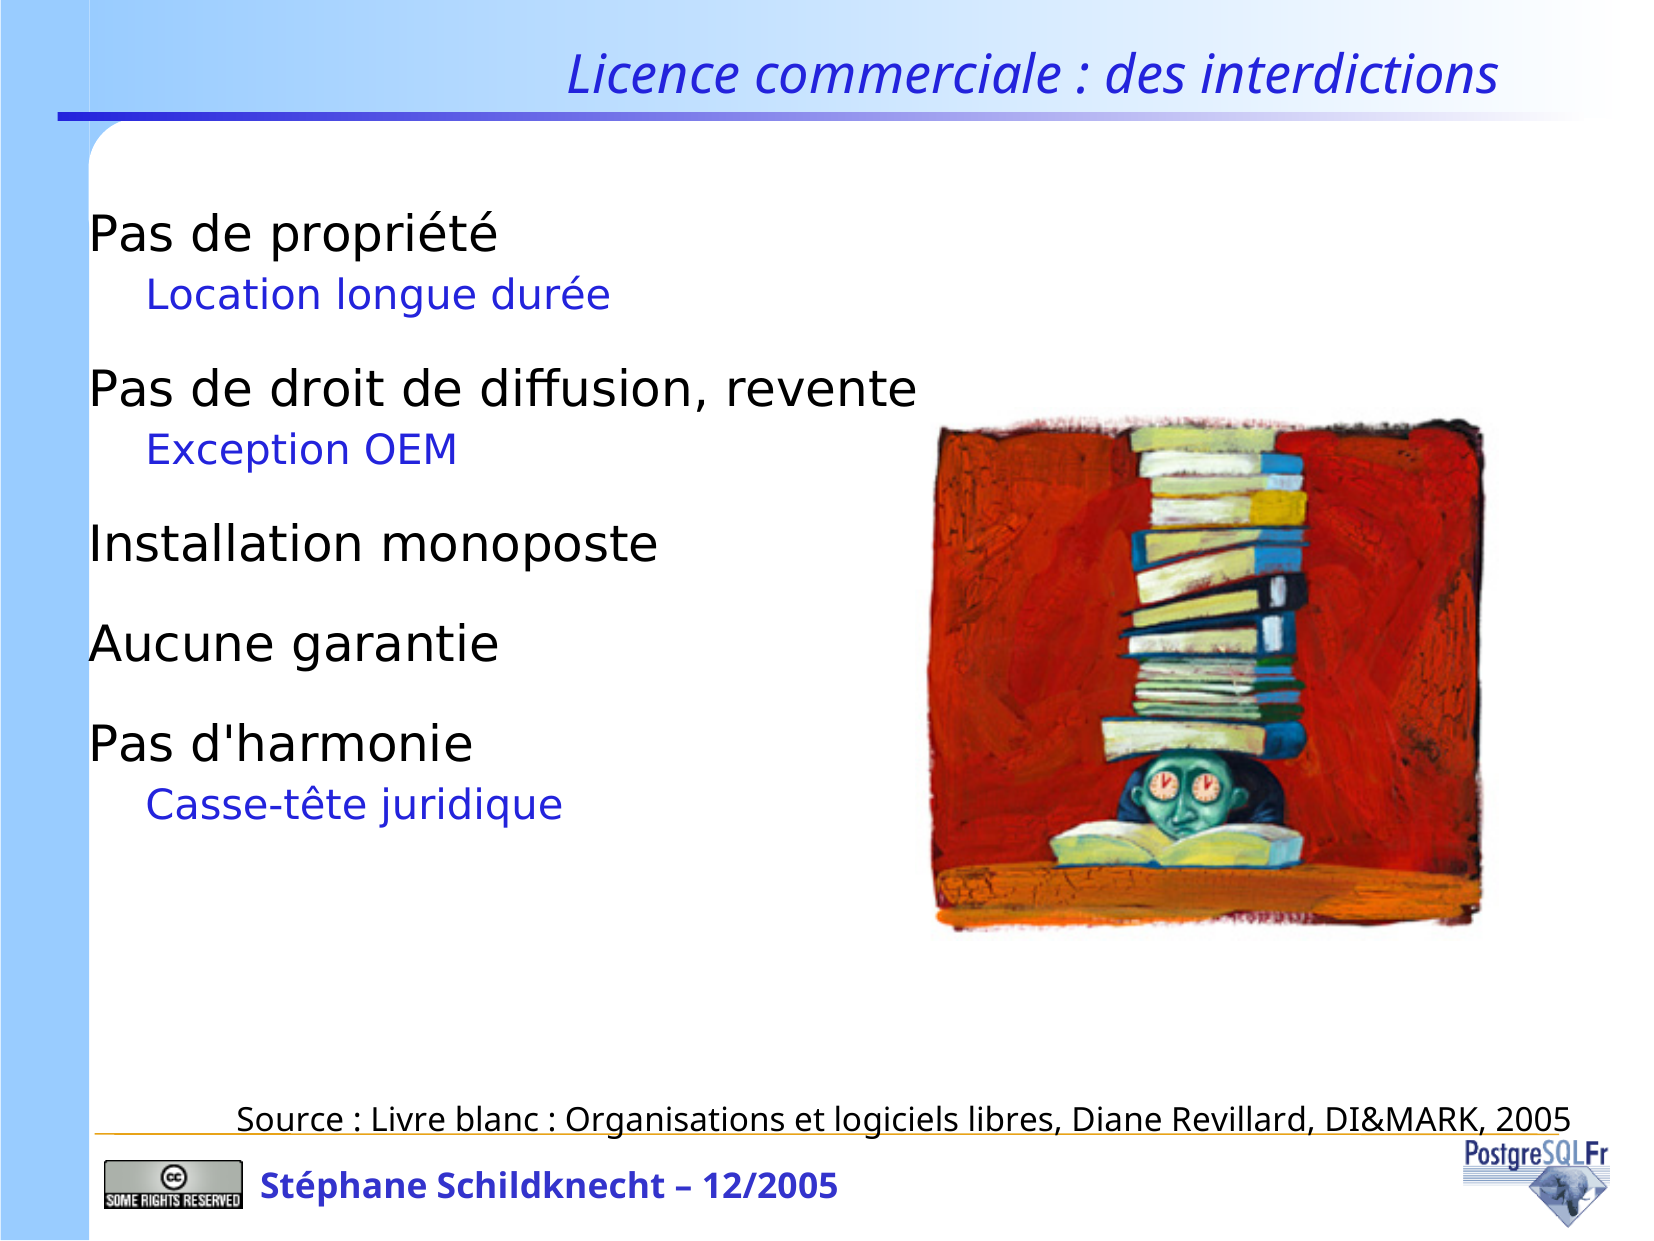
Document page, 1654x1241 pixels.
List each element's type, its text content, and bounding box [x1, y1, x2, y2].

picture [104, 1160, 243, 1209]
picture [915, 407, 1499, 941]
title Licence commerciale : des interdictions [472, 0, 1595, 148]
list Pas de propriété Location longue durée Pas de droit de diffusion, revente Exception OEM Installation monoposte Aucune garantie Pas d'harmonie Casse-tête juridique [88, 175, 1547, 1064]
picture [1462, 1139, 1610, 1228]
text_box Source : Livre blanc : Organisations et logiciels libres, Diane Revillard, DI&MARK, 2005 [236, 1092, 1600, 1130]
